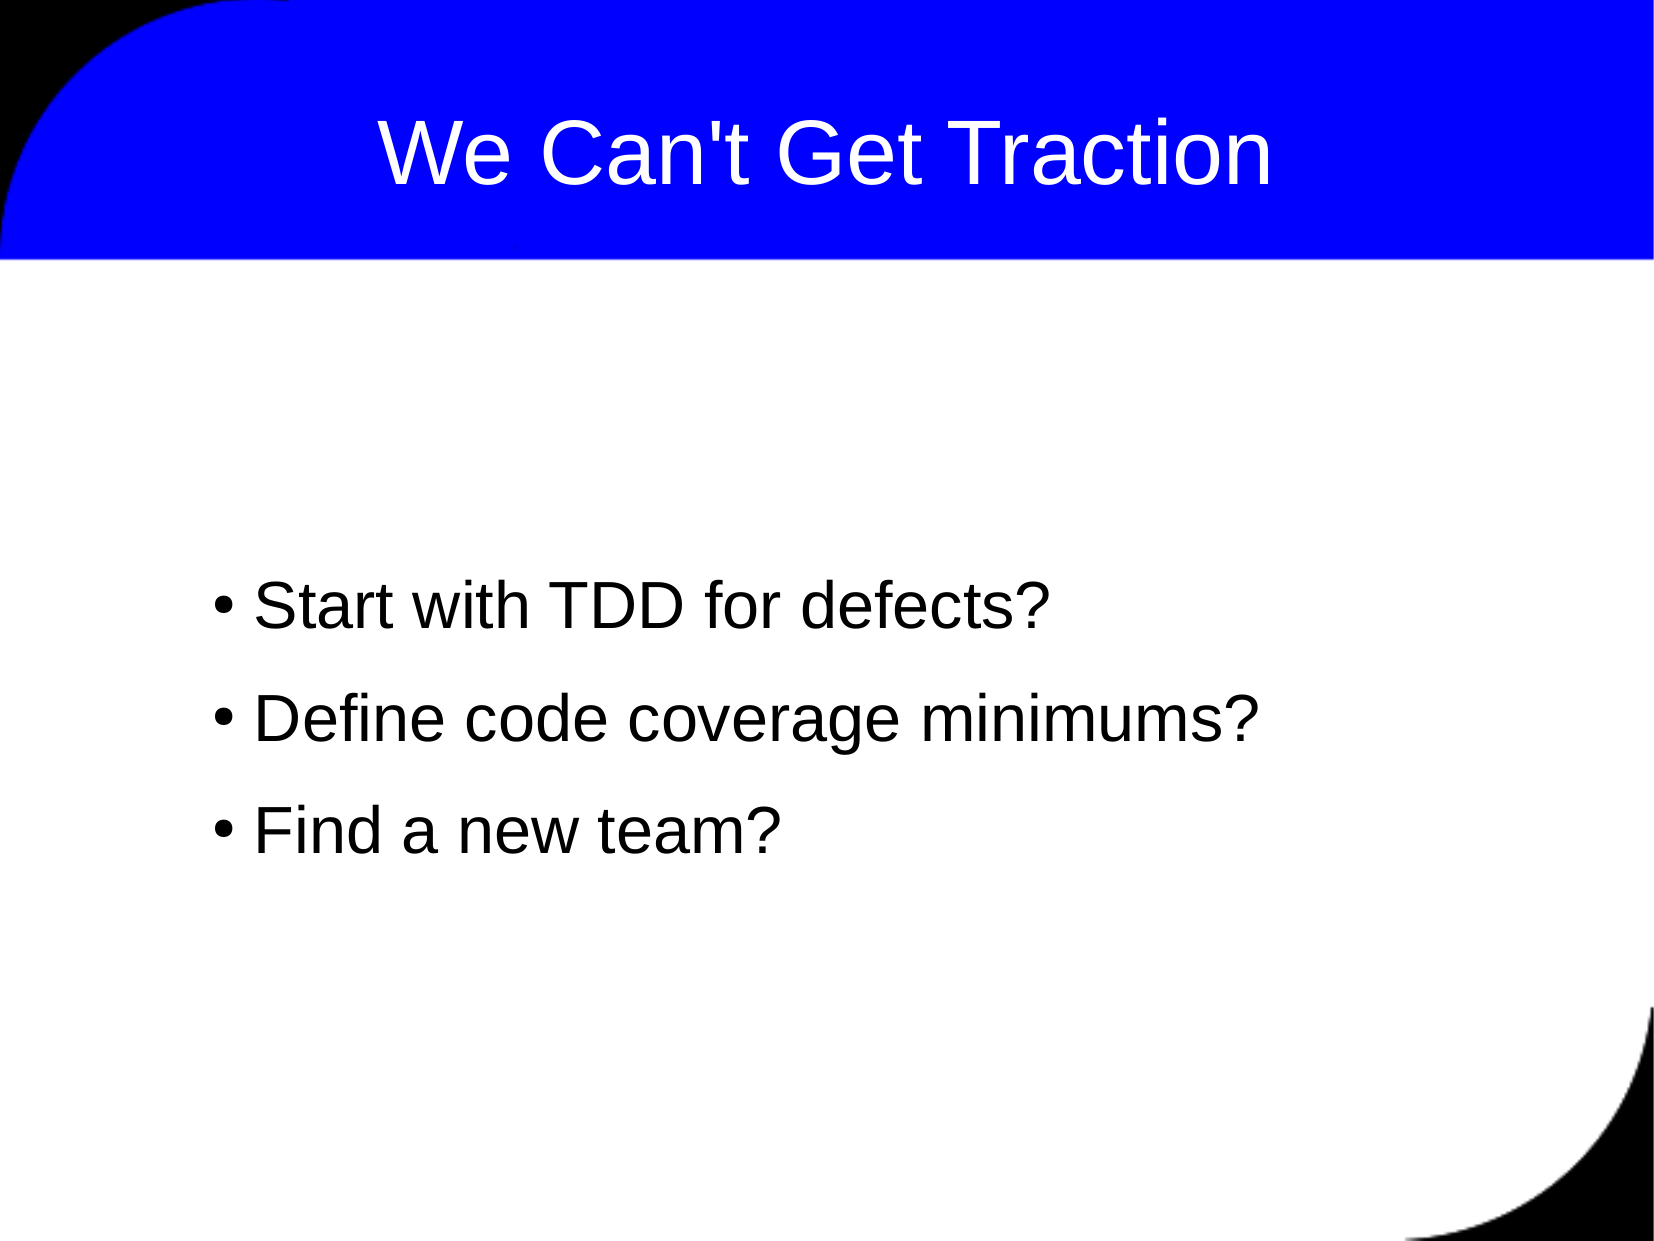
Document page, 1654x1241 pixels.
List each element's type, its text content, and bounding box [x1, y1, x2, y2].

subtitle Start with TDD for defects? Define code coverage minimums? Find a new team? [211, 297, 1442, 1102]
title We Can't Get Traction [82, 56, 1571, 250]
picture [0, 0, 1654, 1241]
